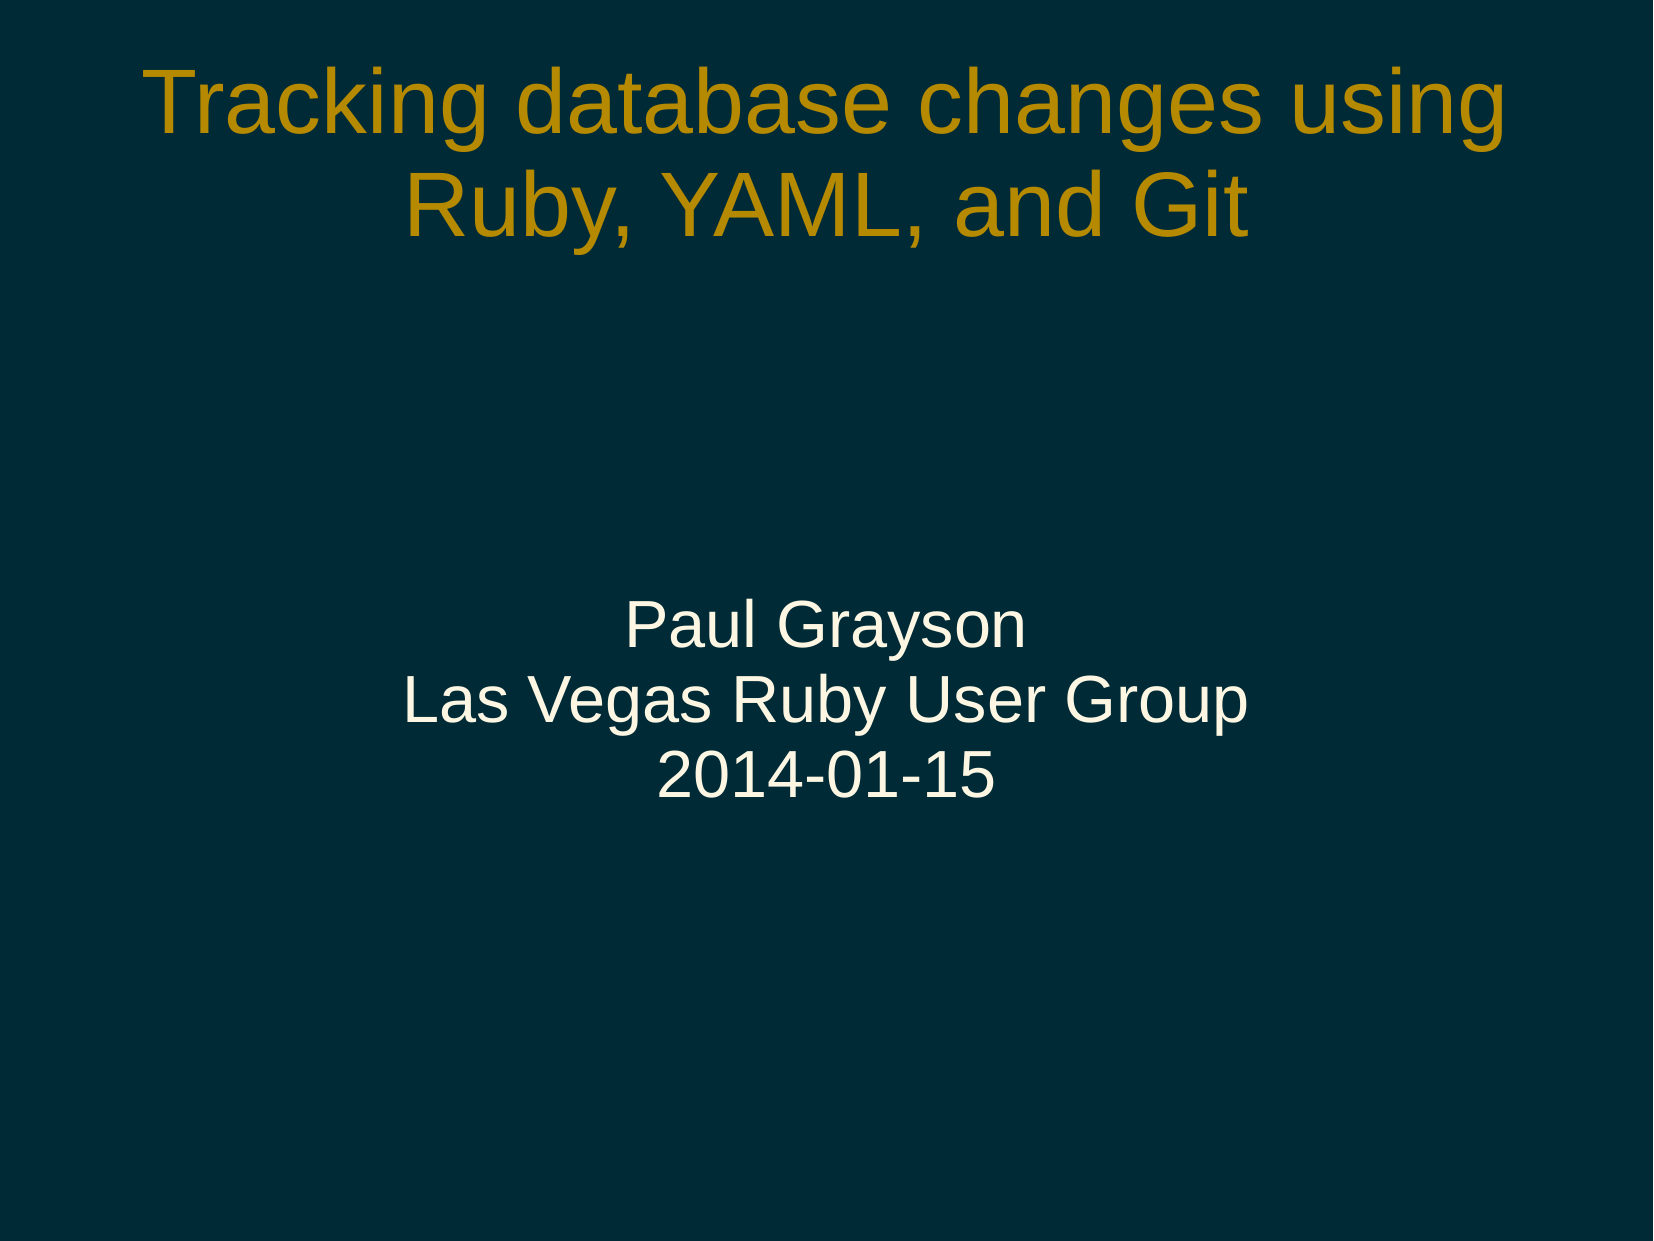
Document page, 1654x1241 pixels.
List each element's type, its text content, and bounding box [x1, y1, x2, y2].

subtitle Paul Grayson Las Vegas Ruby User Group 2014-01-15 [82, 290, 1571, 1109]
title Tracking database changes using Ruby, YAML, and Git [82, 49, 1571, 257]
